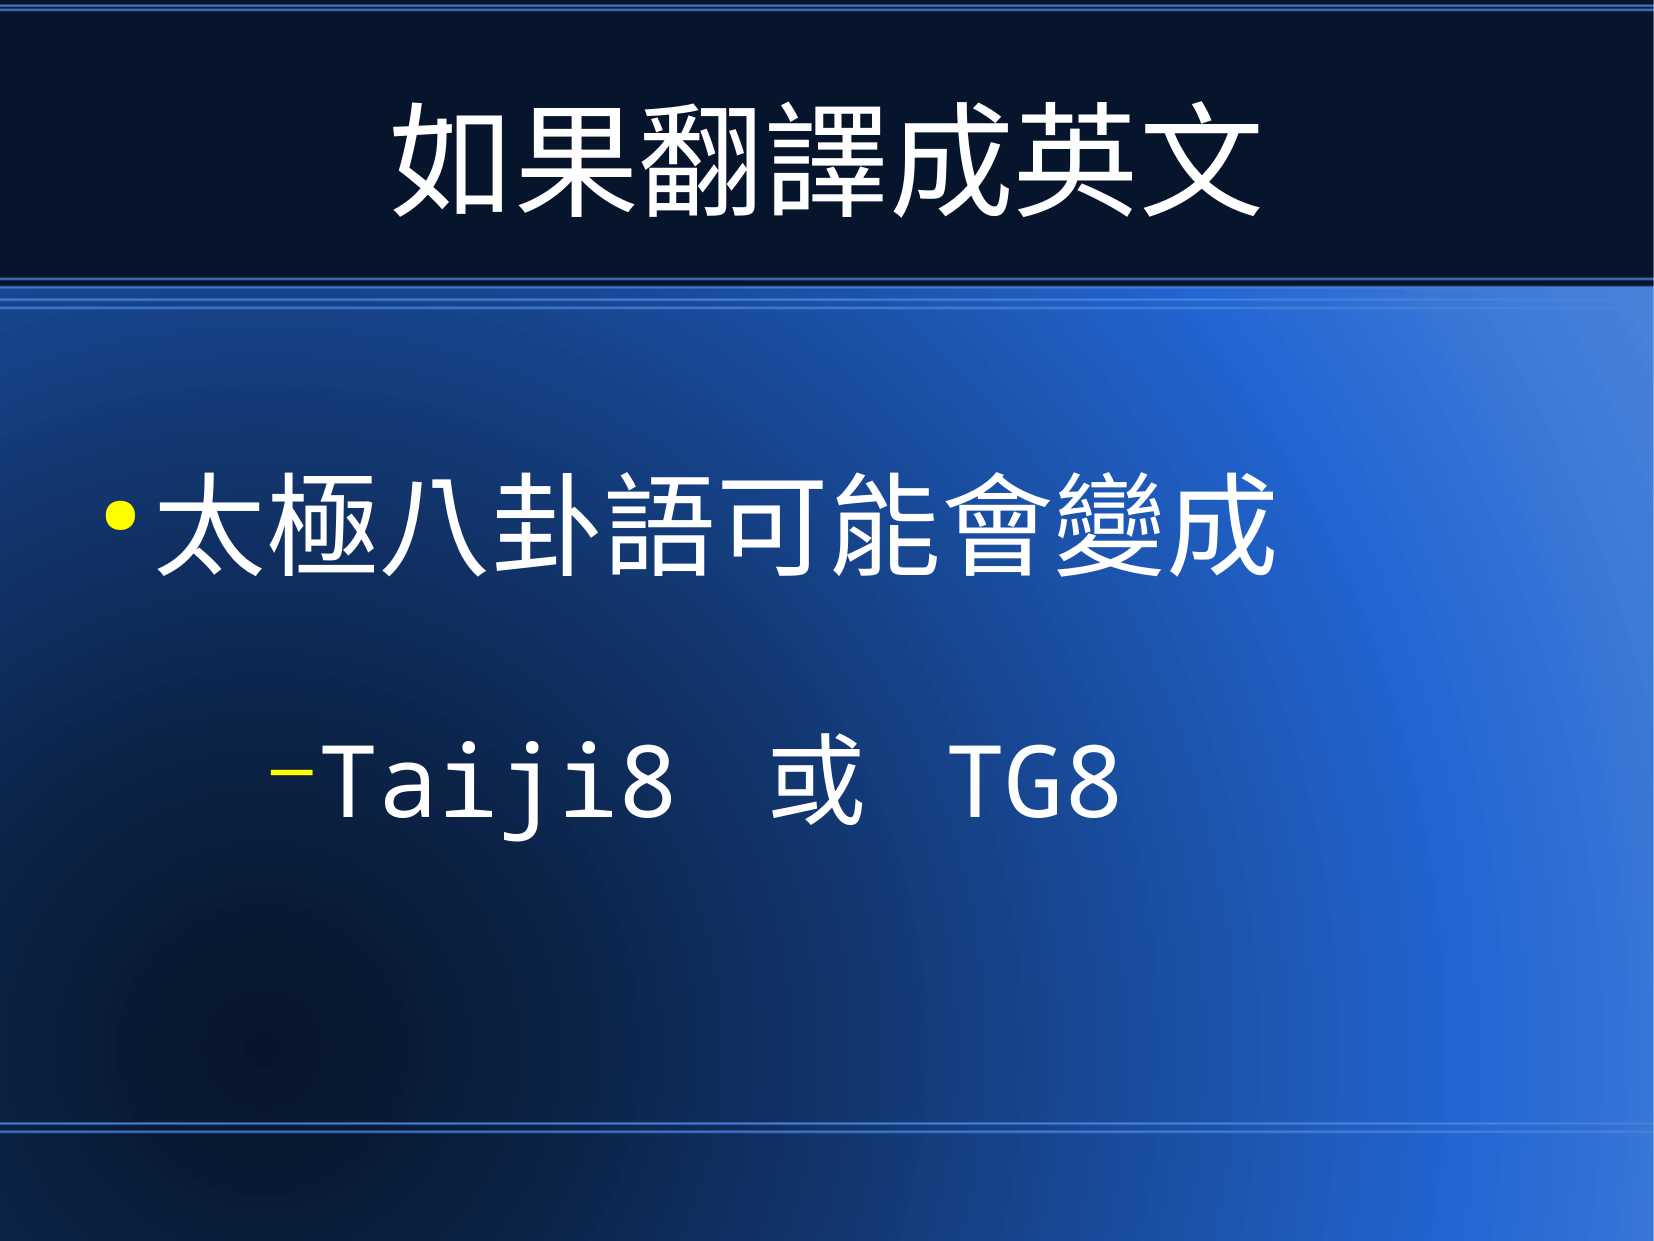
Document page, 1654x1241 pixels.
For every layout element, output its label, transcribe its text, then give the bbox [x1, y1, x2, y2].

title 如果翻譯成英文 [82, 49, 1571, 257]
list 太極八卦語可能會變成 Taiji8 或 TG8 [82, 355, 1571, 1241]
picture [0, 0, 1654, 1241]
